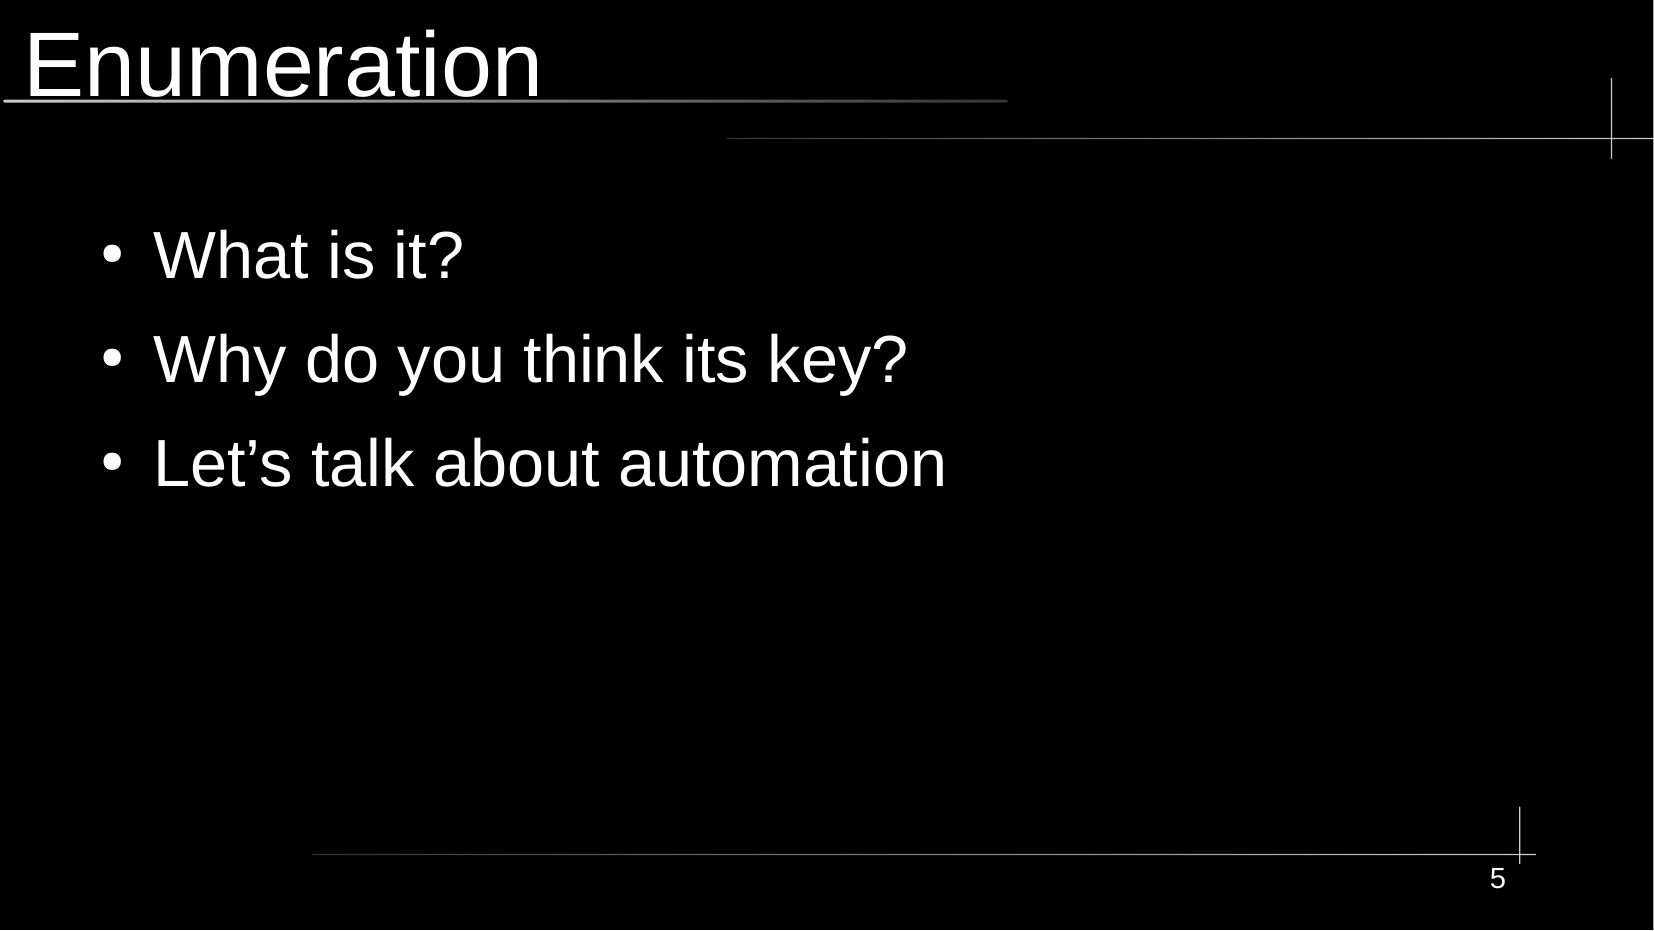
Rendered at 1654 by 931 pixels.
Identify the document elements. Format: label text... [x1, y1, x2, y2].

list What is it? Why do you think its key? Let’s talk about automation [82, 217, 1571, 758]
title Enumeration [23, 11, 1589, 119]
